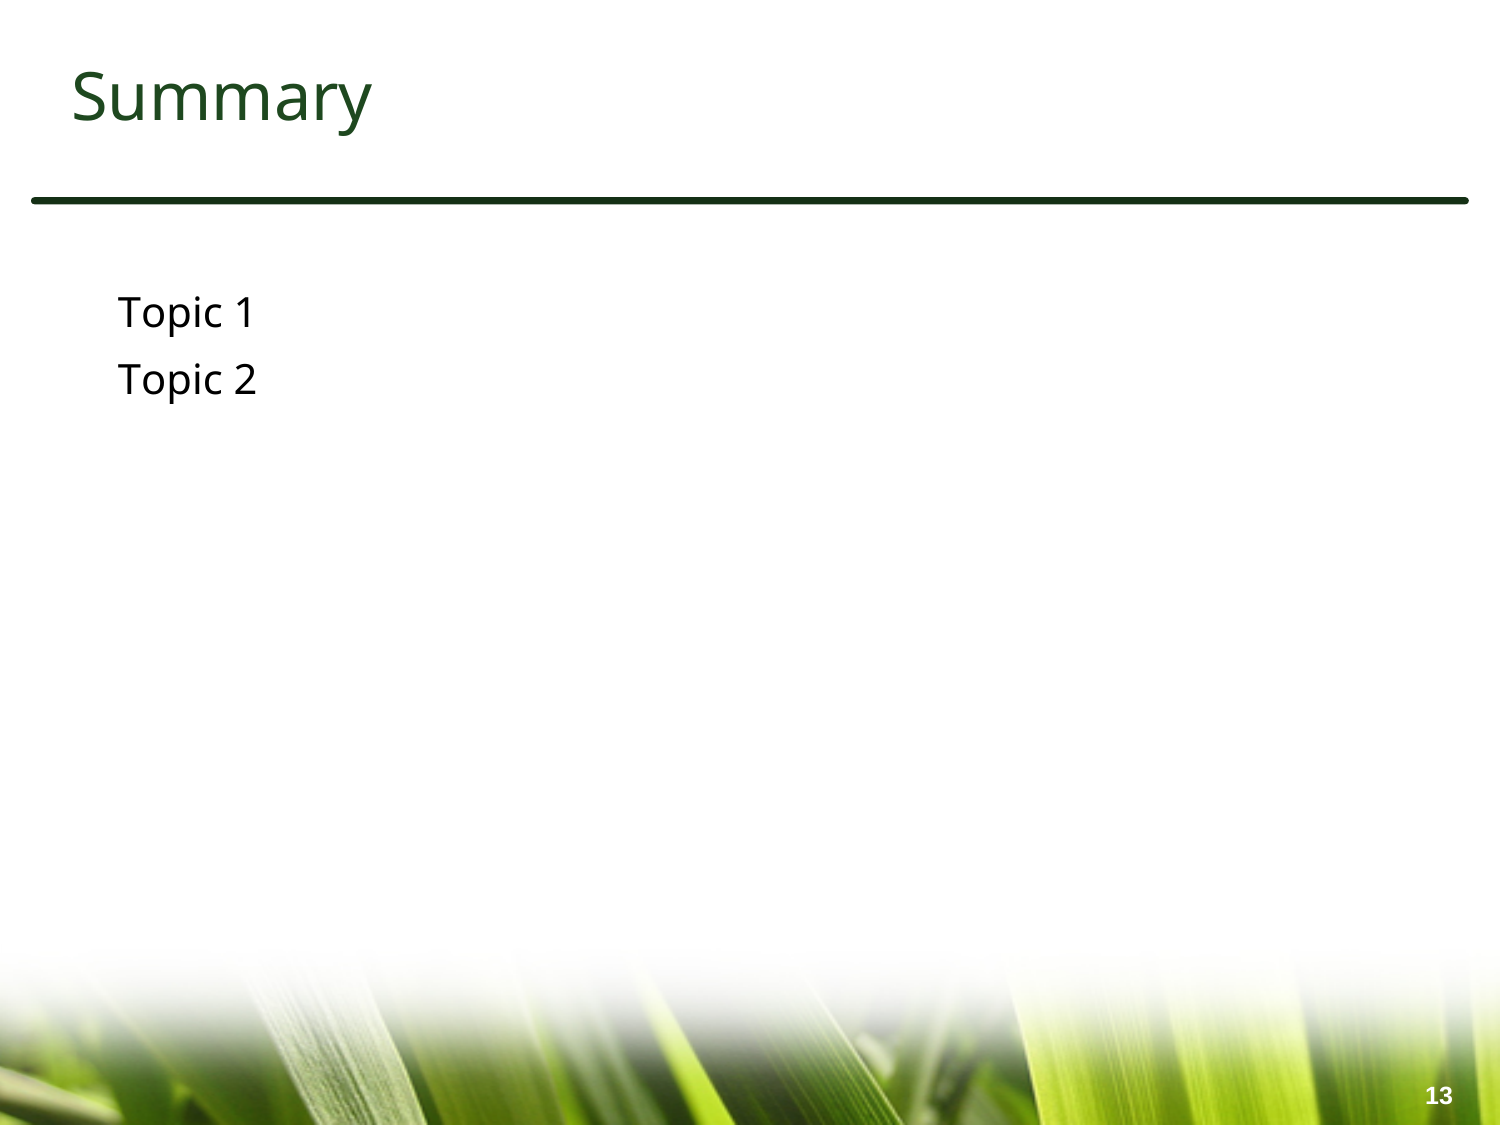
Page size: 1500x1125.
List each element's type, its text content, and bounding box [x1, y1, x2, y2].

list Topic 1 Topic 2 [103, 275, 1394, 938]
title Summary [56, 13, 1089, 176]
picture [0, 944, 1500, 1125]
